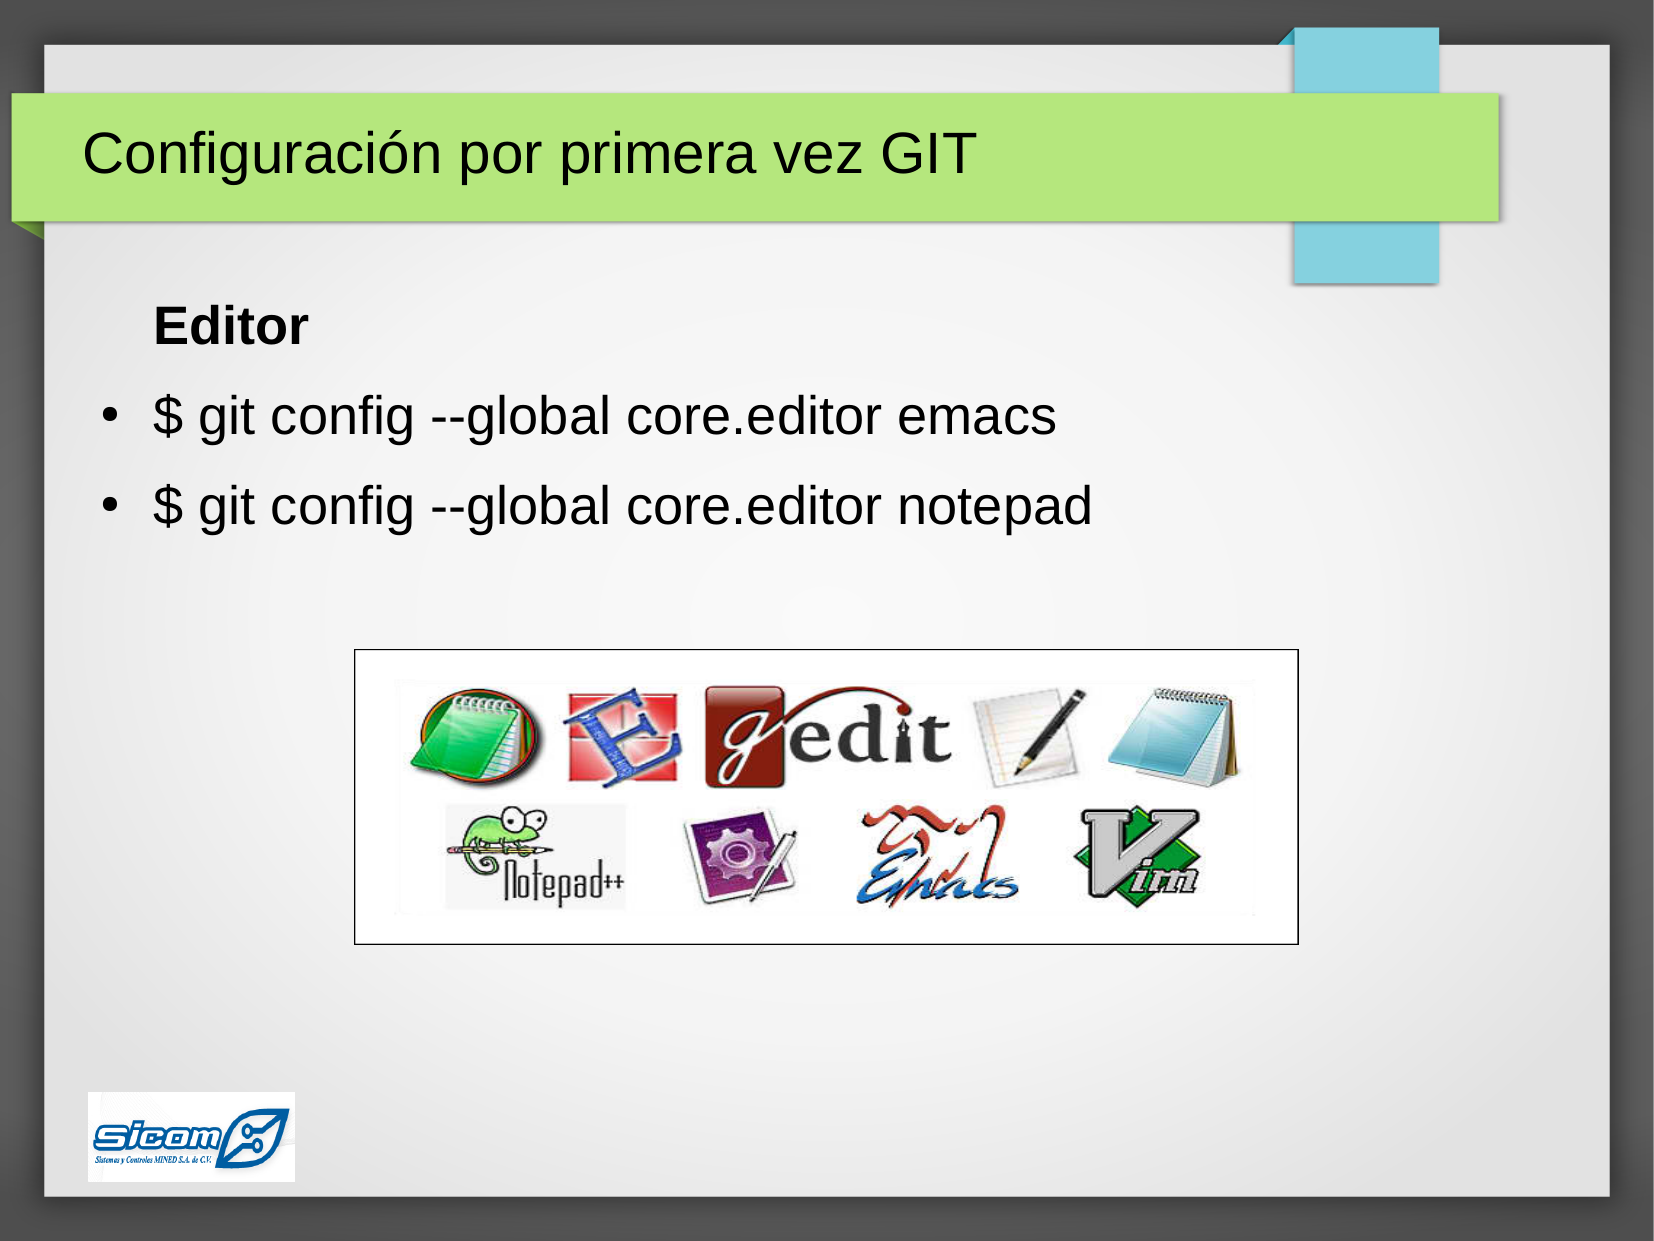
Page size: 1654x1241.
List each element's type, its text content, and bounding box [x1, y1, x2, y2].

title Configuración por primera vez GIT [82, 94, 1264, 213]
picture [0, 0, 1654, 1241]
list Editor $ git config --global core.editor emacs $ git config --global core.editor notepad [82, 295, 1571, 1015]
